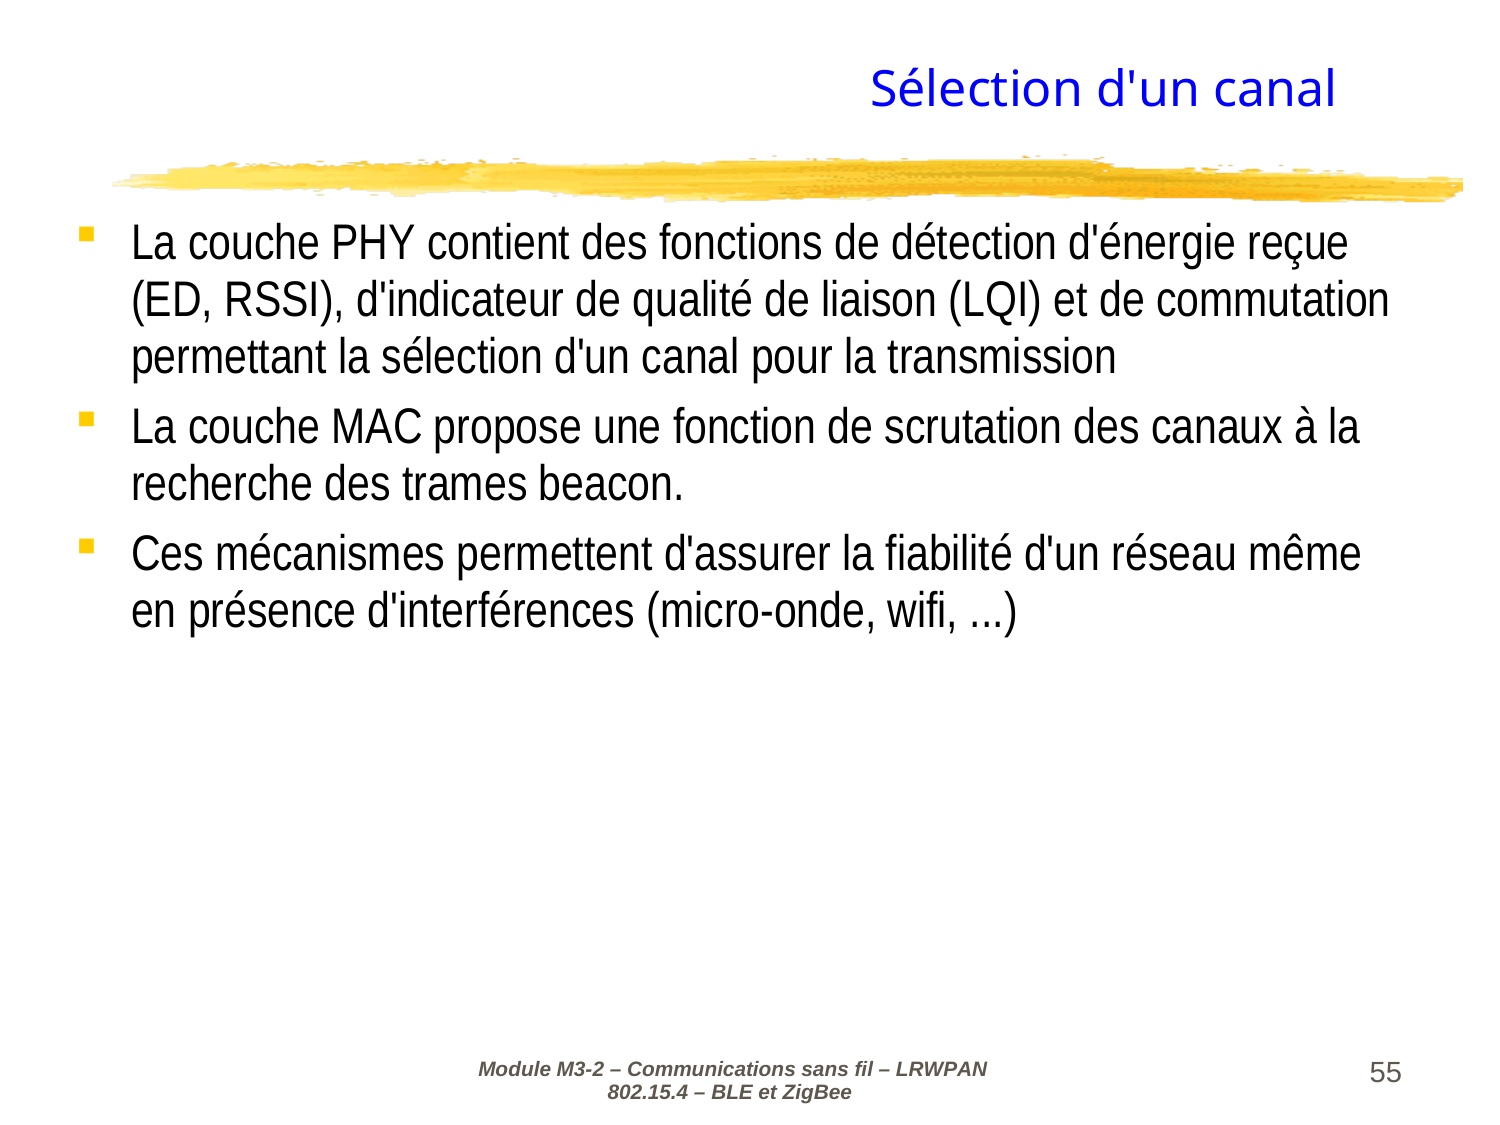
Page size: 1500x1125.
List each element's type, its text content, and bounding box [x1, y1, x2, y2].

picture [112, 149, 1463, 213]
list La couche PHY contient des fonctions de détection d'énergie reçue (ED, RSSI), d'indicateur de qualité de liaison (LQI) et de commutation permettant la sélection d'un canal pour la transmission La couche MAC propose une fonction de scrutation des canaux à la recherche des trames beacon. Ces mécanismes permettent d'assurer la fiabilité d'un réseau même en présence d'interférences (micro-onde, wifi, ...) [74, 212, 1417, 642]
title Sélection d'un canal [62, 37, 1338, 138]
